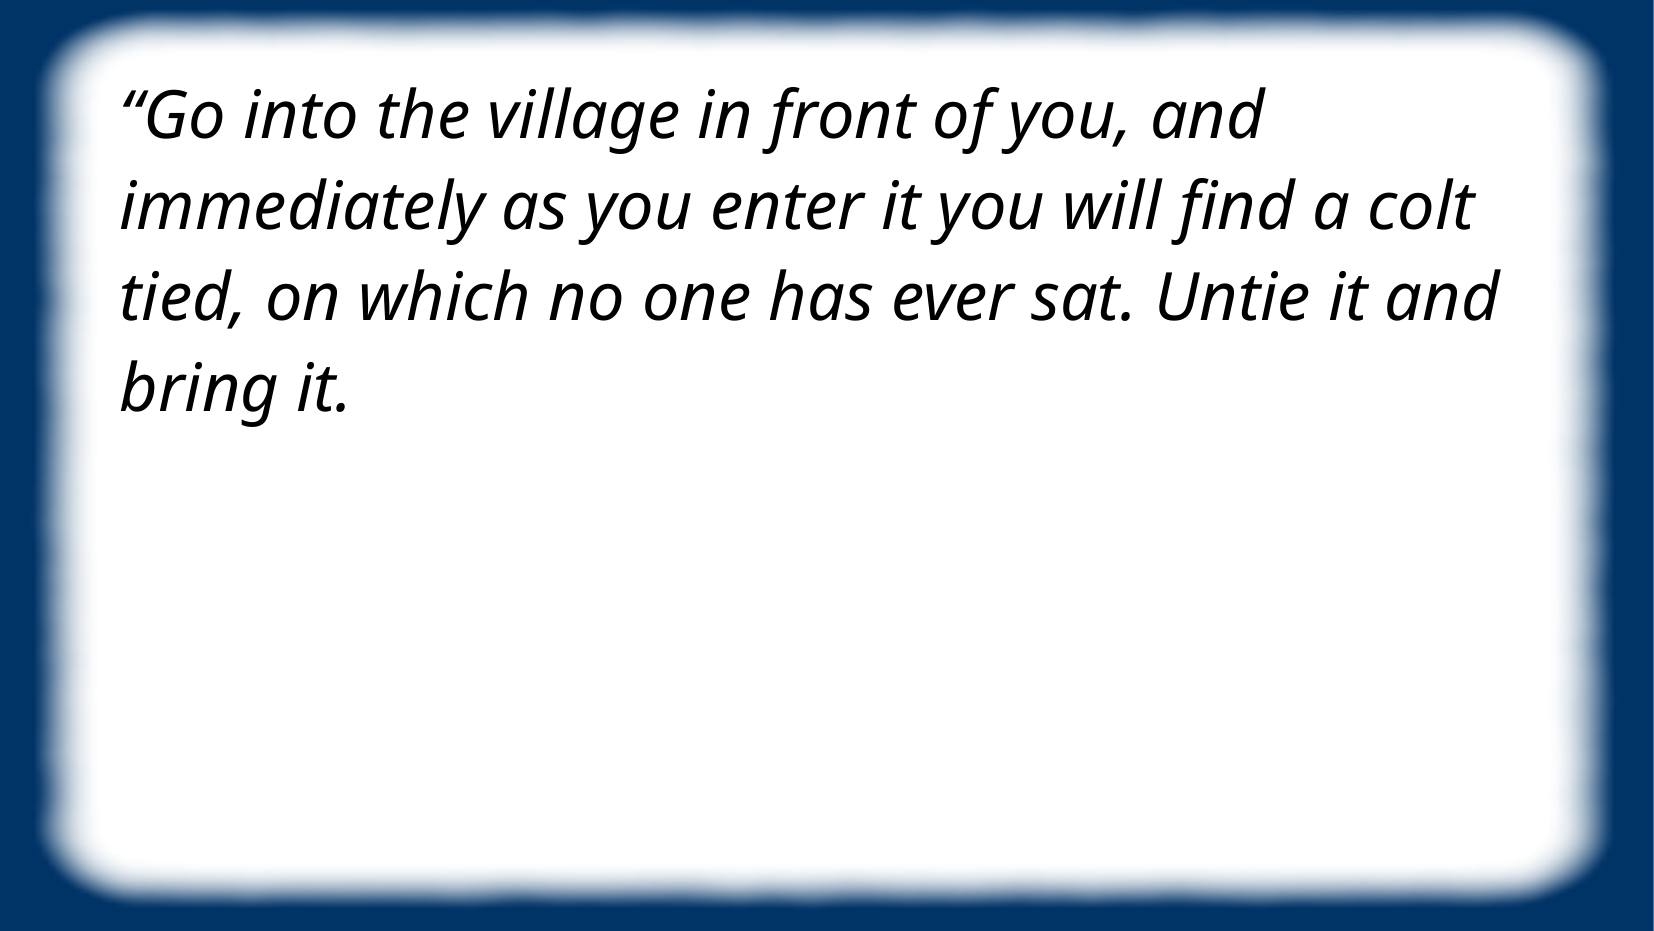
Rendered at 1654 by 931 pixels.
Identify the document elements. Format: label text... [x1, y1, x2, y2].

text_box “Go into the village in front of you, and immediately as you enter it you will find a colt tied, on which no one has ever sat. Untie it and bring it. [105, 60, 1546, 430]
picture [0, 0, 1654, 931]
